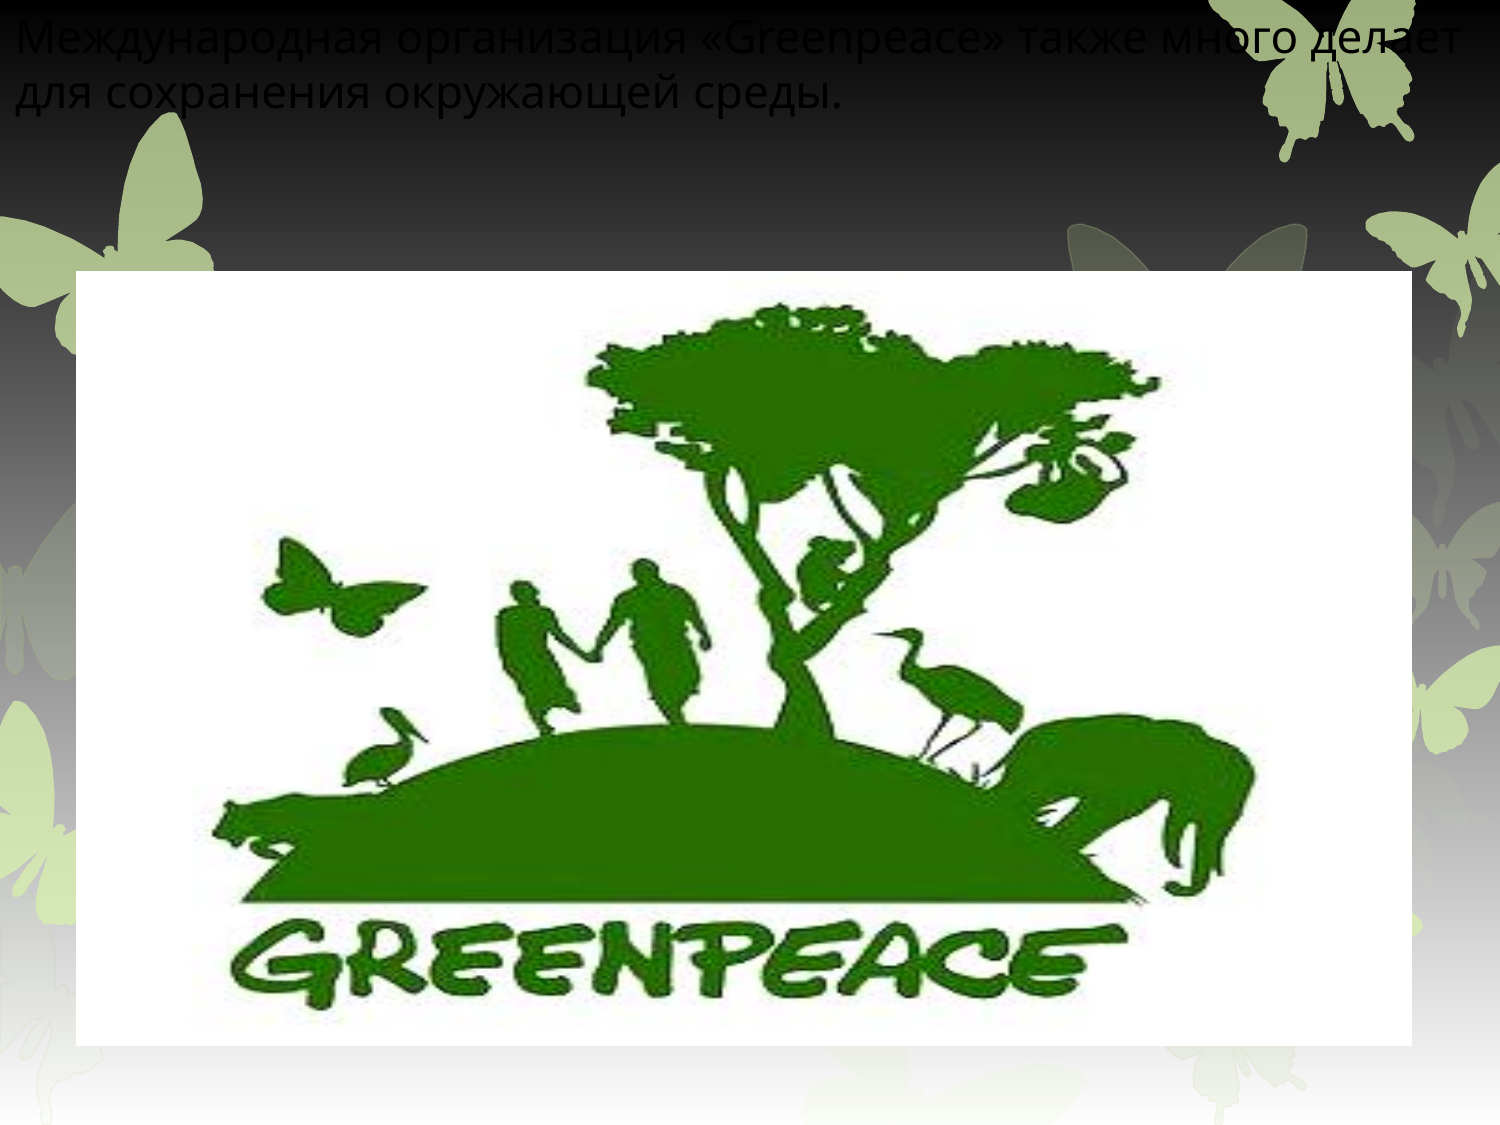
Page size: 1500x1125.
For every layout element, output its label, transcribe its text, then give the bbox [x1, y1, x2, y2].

picture [76, 271, 1412, 1046]
title Международная организация «Greenpeace» также много делает для сохранения окружающей среды. [0, 0, 1483, 291]
